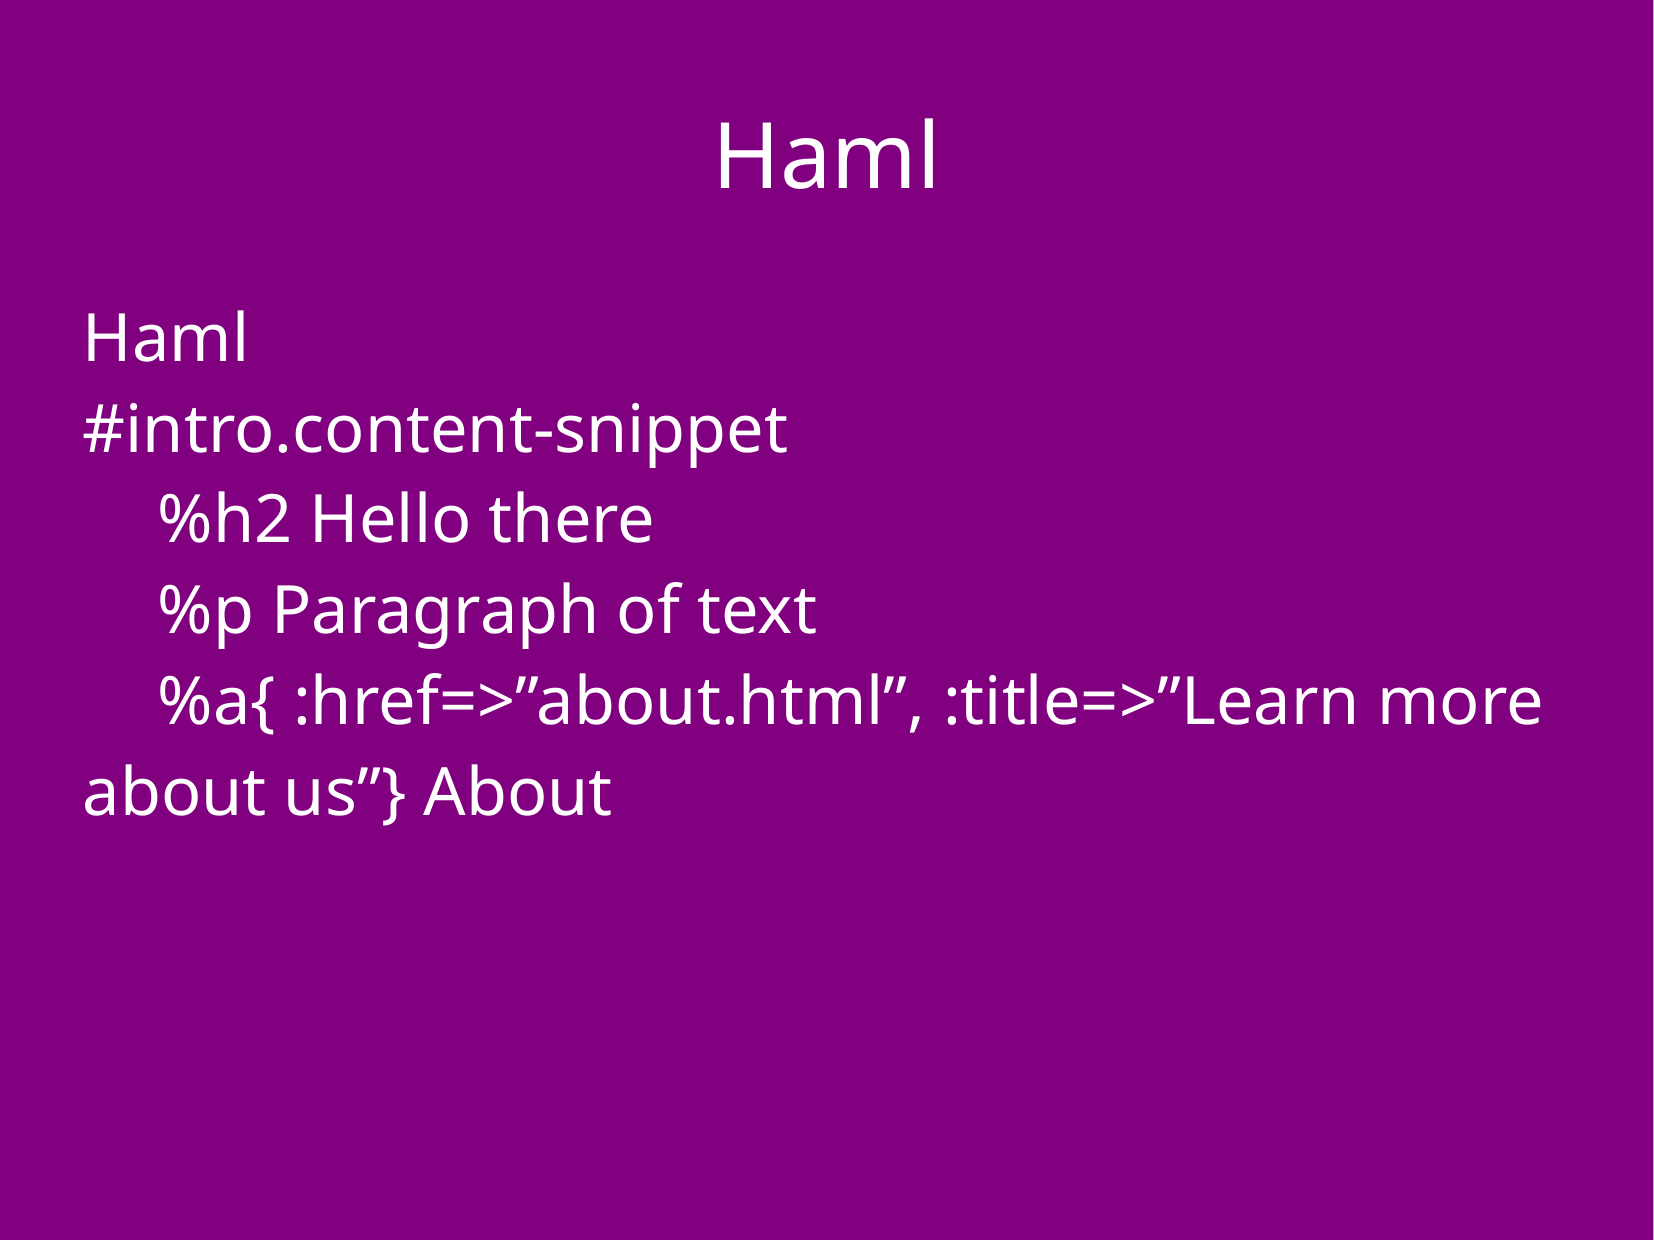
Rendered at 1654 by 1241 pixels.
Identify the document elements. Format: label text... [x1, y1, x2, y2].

subtitle Haml #intro.content-snippet %h2 Hello there %p Paragraph of text %a{ :href=>”about.html”, :title=>”Learn more about us”} About [82, 290, 1571, 1109]
title Haml [82, 56, 1571, 250]
